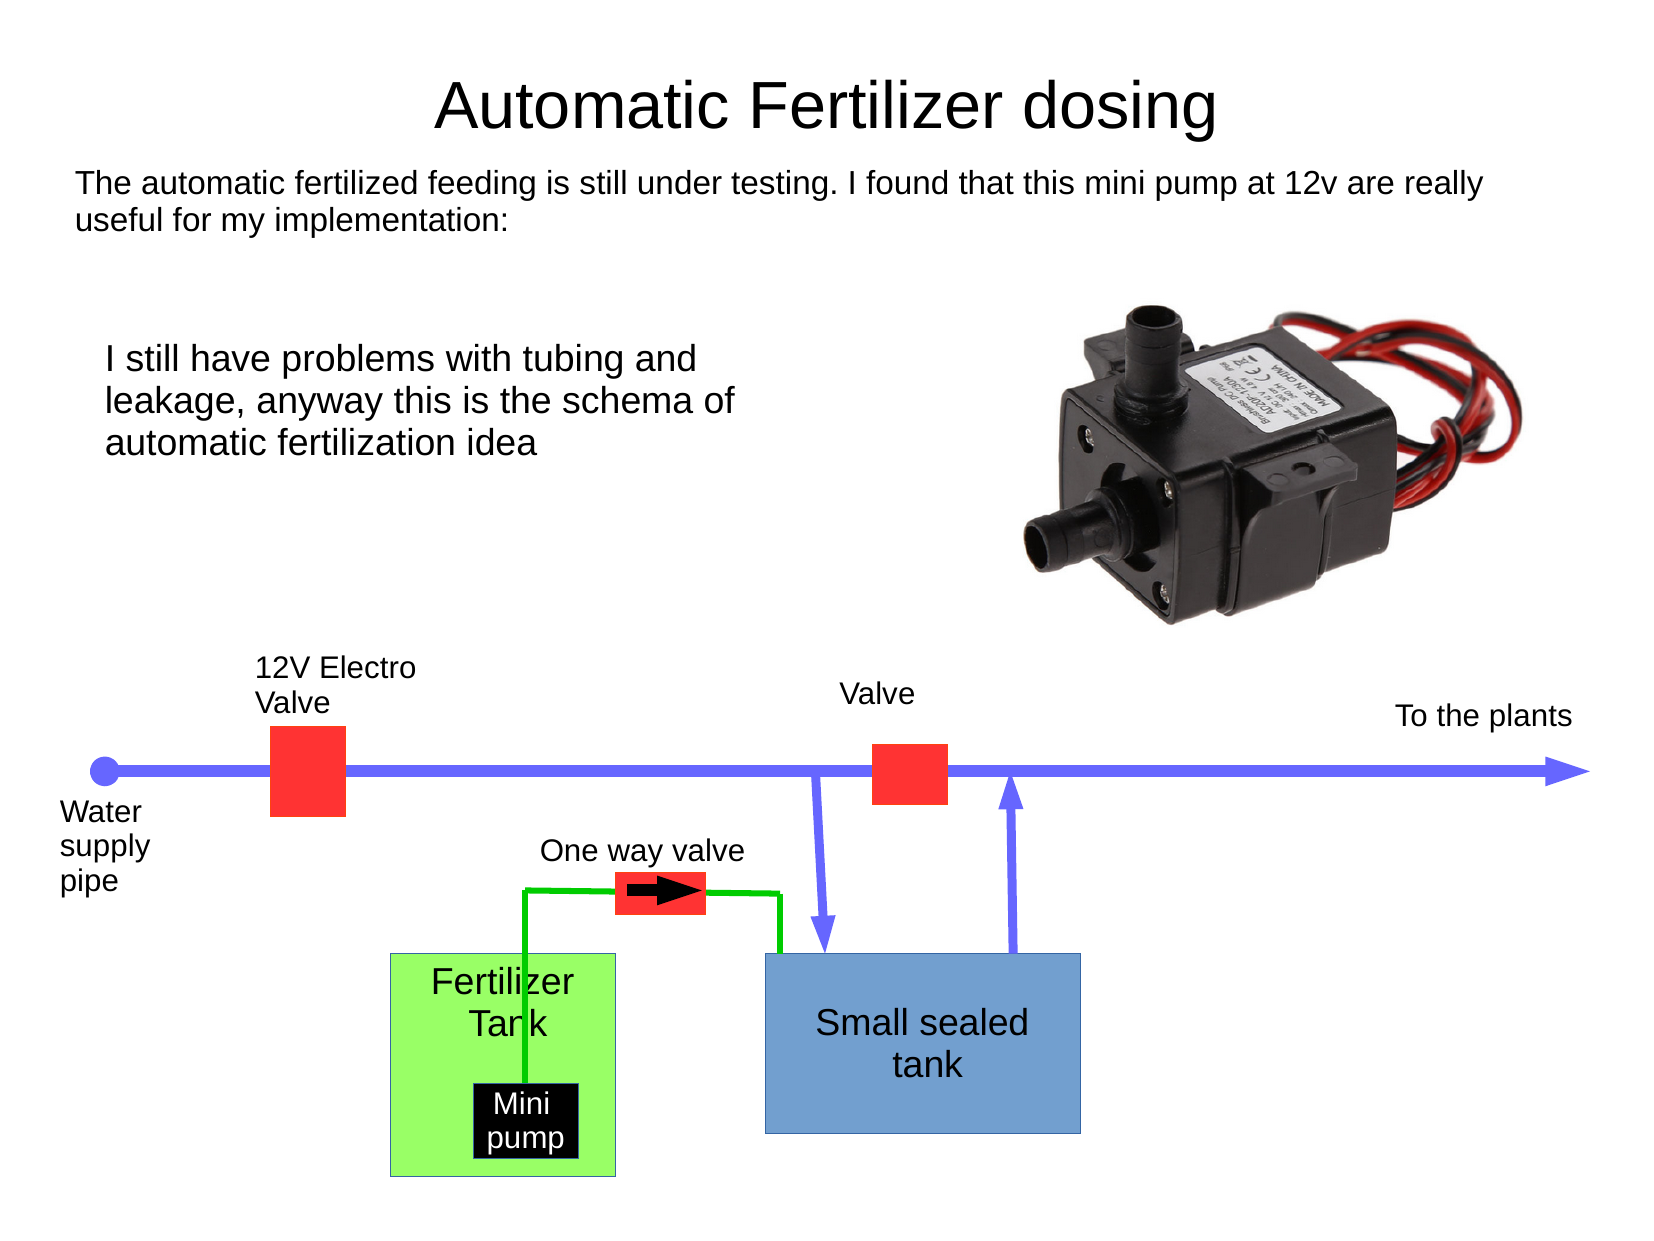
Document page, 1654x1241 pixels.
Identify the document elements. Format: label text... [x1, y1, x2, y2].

text_box Valve [815, 669, 951, 720]
text_box One way valve [525, 826, 816, 877]
text_box Water supply pipe [45, 786, 211, 907]
text_box 12V Electro Valve [240, 642, 466, 729]
text_box Fertilizer Tank [390, 953, 616, 1177]
text_box The automatic fertilized feeding is still under testing. I found that this mini pump at 12v are really useful for my implementation: [60, 157, 1538, 285]
text_box To the plants [1380, 691, 1606, 742]
text_box I still have problems with tubing and leakage, anyway this is the schema of automatic fertilization idea [90, 330, 841, 471]
text_box [615, 877, 706, 915]
text_box Small sealed tank [765, 953, 1081, 1134]
text_box Mini pump [473, 1083, 579, 1159]
title Automatic Fertilizer dosing [82, 45, 1571, 167]
picture [993, 269, 1538, 646]
text_box [872, 744, 948, 805]
text_box [270, 726, 346, 817]
